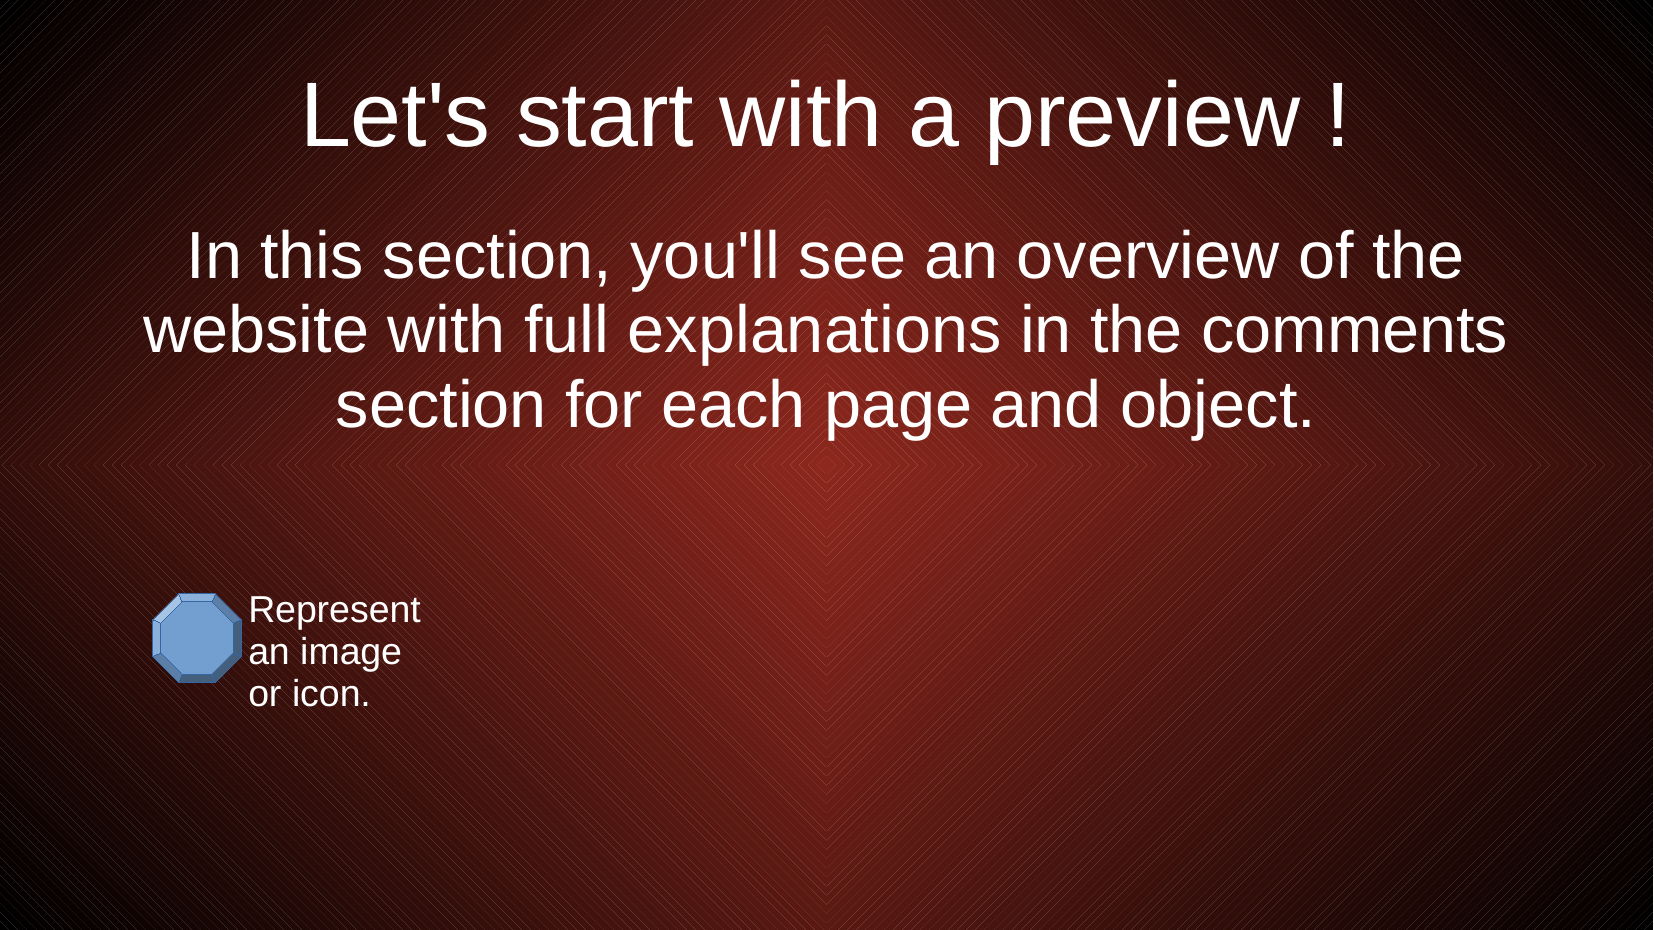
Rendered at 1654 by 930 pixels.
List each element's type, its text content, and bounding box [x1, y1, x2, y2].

text_box [153, 594, 233, 683]
list In this section, you'll see an overview of the website with full explanations in the comments section for each page and object. [82, 217, 1571, 757]
title Let's start with a preview ! [82, 37, 1571, 193]
text_box Represent an image or icon. [233, 581, 456, 729]
